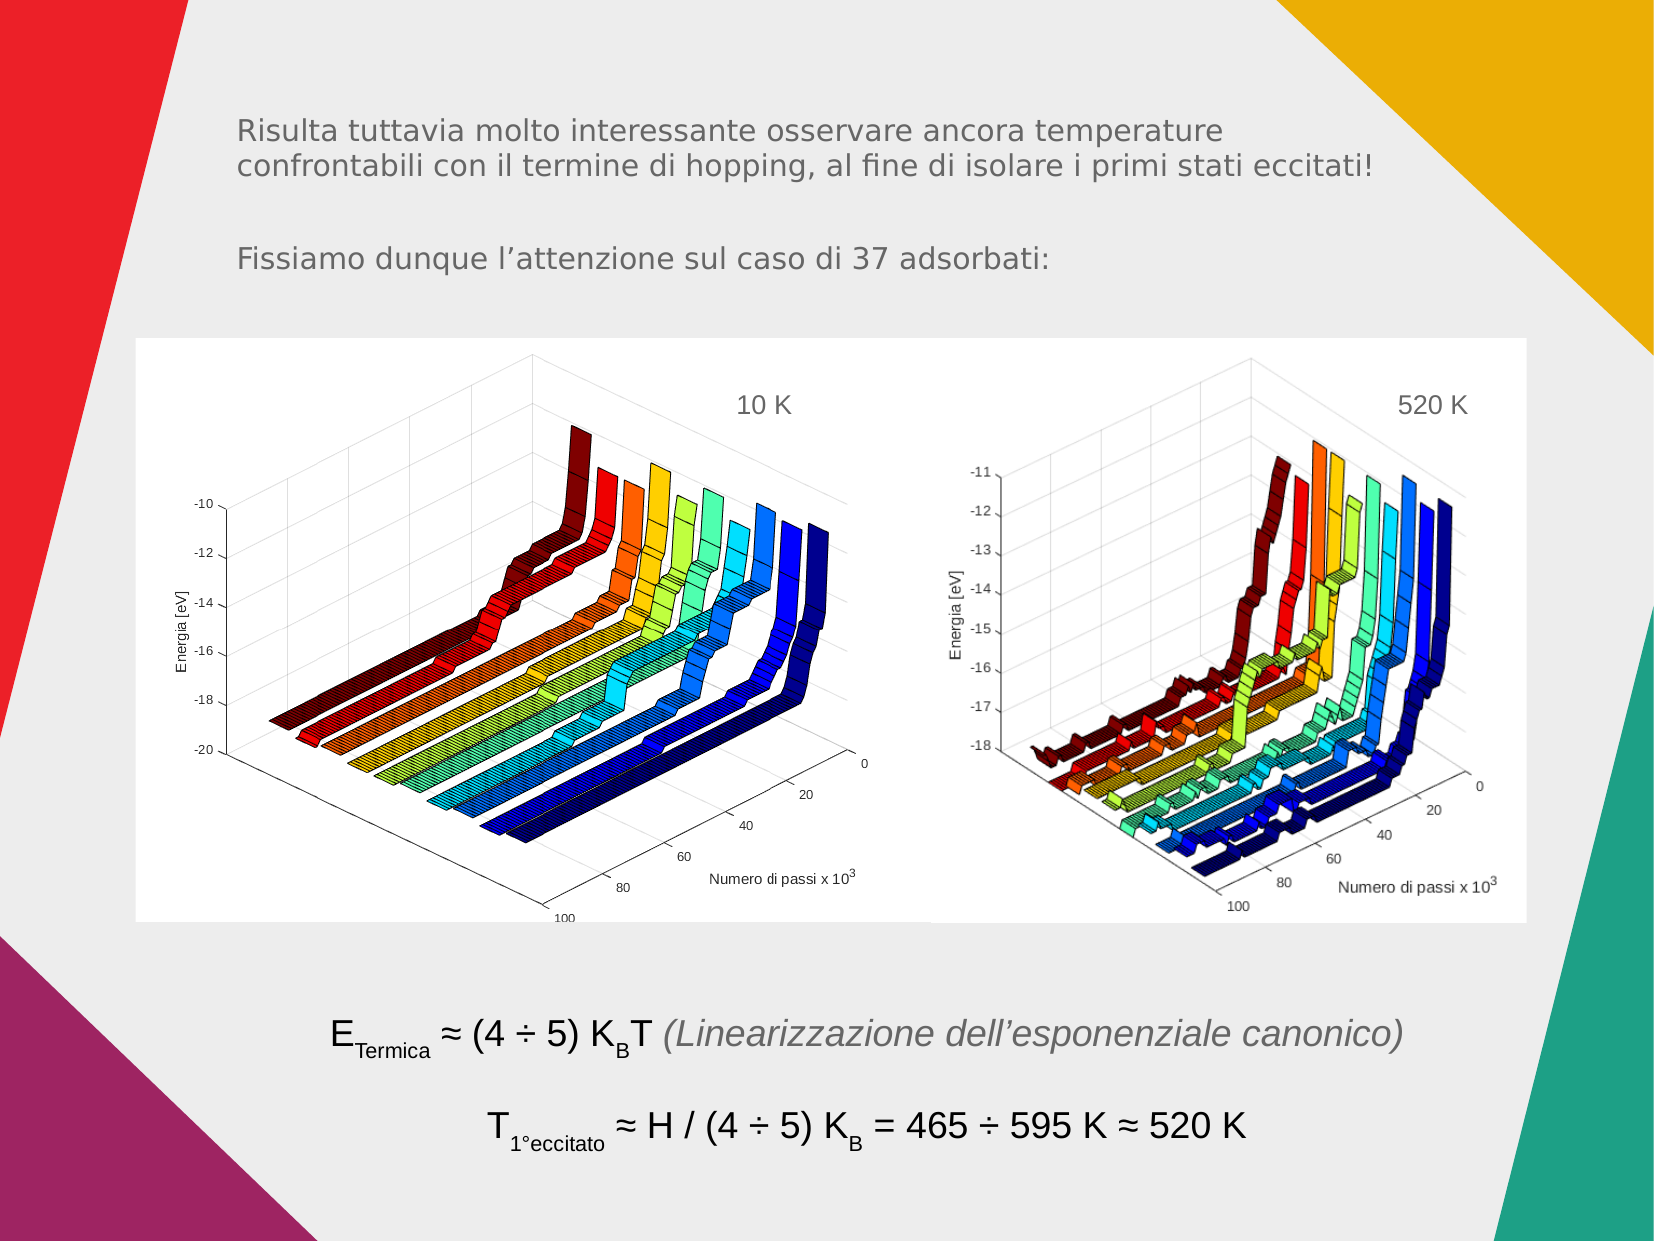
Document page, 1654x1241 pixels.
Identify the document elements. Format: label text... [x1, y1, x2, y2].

text_box ETermica ≈ (4 ÷ 5) KBT (Linearizzazione dell’esponenziale canonico) T1°eccitato ≈ H / (4 ÷ 5) KB = 465 ÷ 595 K ≈ 520 K [177, 1004, 1556, 1164]
text_box 10 K [721, 382, 807, 428]
picture [135, 338, 1527, 927]
list Risulta tuttavia molto interessante osservare ancora temperature confrontabili con il termine di hopping, al fine di isolare i primi stati eccitati! Fissiamo dunque l’attenzione sul caso di 37 adsorbati: [208, 113, 1396, 289]
text_box 520 K [1383, 382, 1484, 428]
